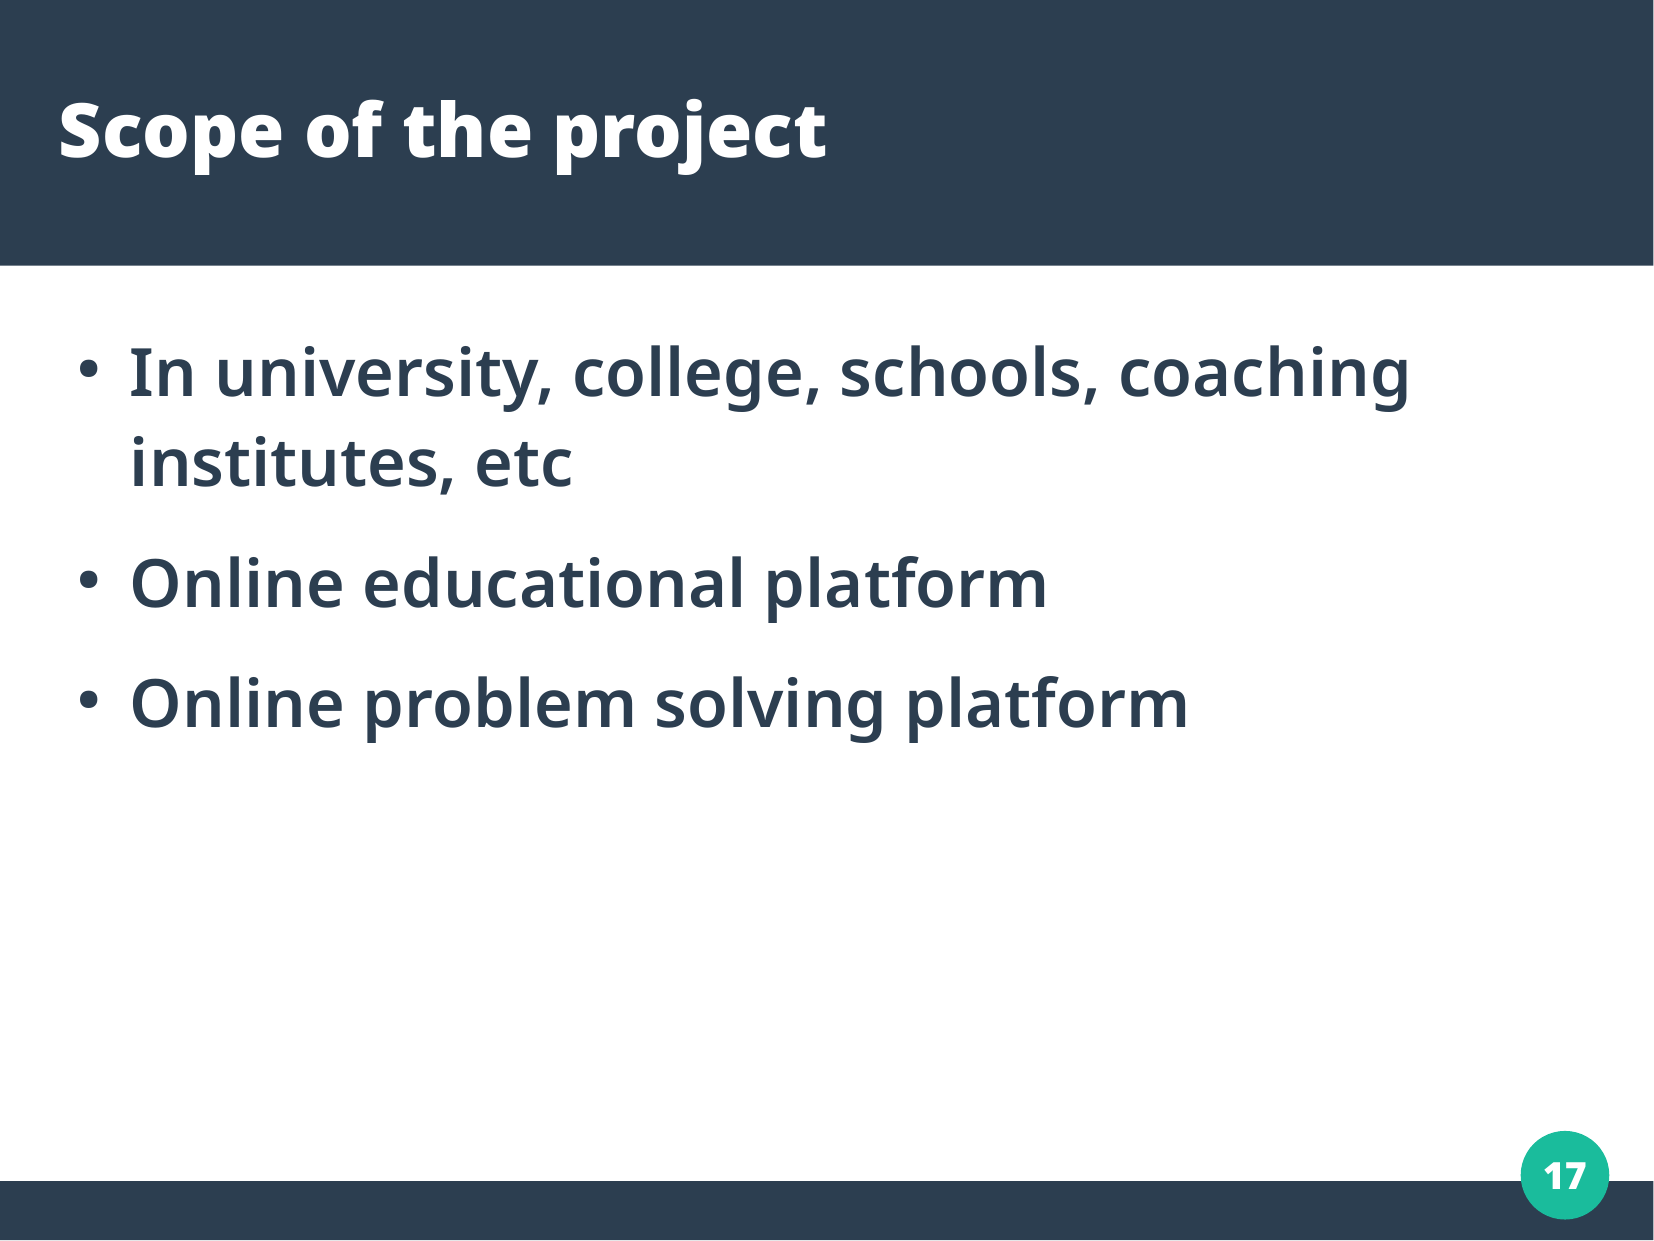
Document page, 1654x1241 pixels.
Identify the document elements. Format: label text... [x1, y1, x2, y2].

title Scope of the project [59, 49, 1595, 207]
list In university, college, schools, coaching institutes, etc Online educational platform Online problem solving platform [59, 324, 1595, 1152]
